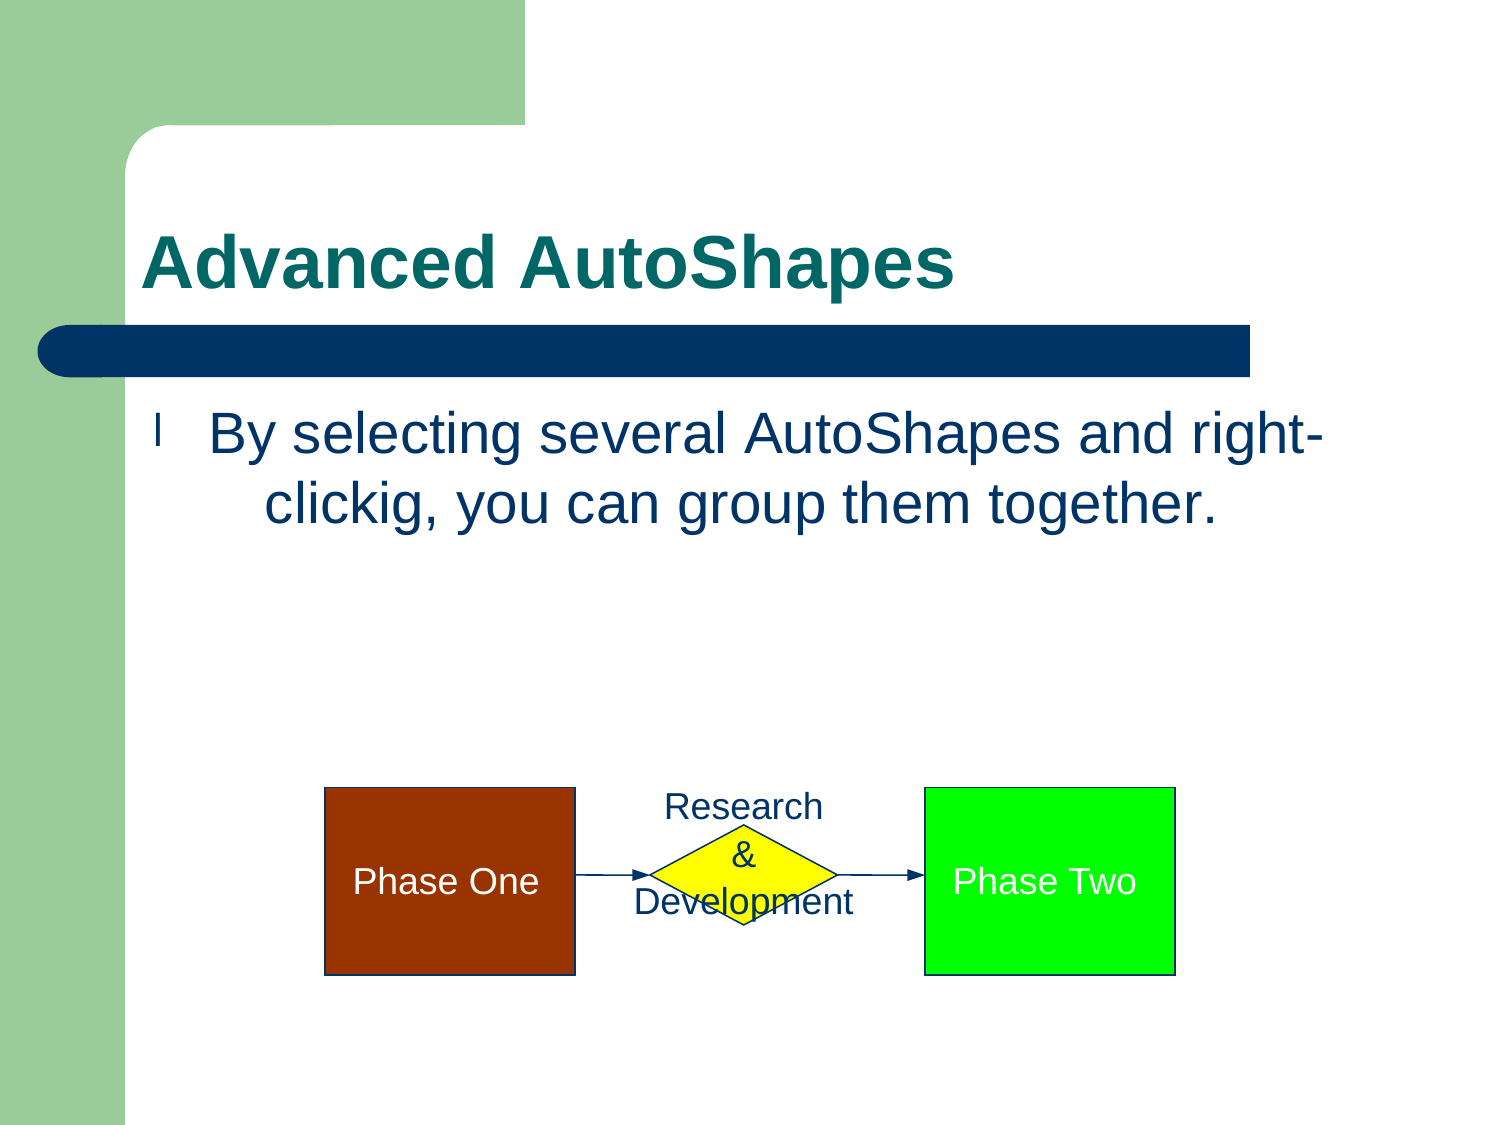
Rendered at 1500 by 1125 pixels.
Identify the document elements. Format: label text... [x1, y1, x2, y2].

title Advanced AutoShapes [125, 125, 1426, 313]
list By selecting several AutoShapes and right-clickig, you can group them together. [137, 387, 1400, 999]
